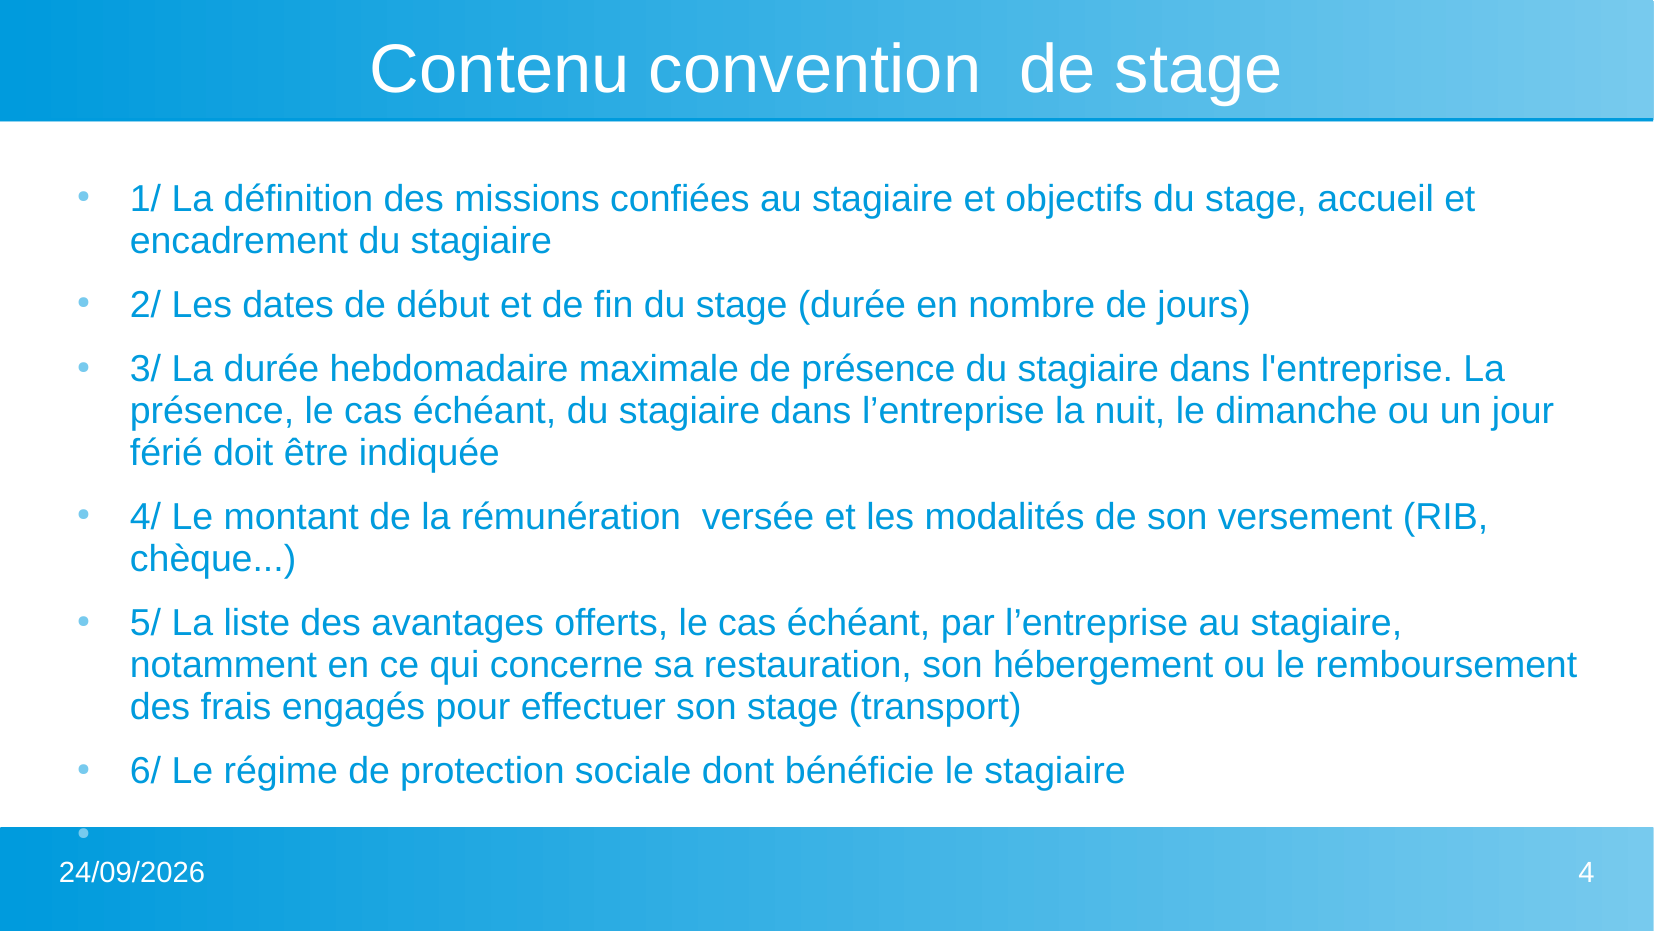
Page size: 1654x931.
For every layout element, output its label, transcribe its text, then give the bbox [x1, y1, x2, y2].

list 1/ La définition des missions confiées au stagiaire et objectifs du stage, accueil et encadrement du stagiaire 2/ Les dates de début et de fin du stage (durée en nombre de jours) 3/ La durée hebdomadaire maximale de présence du stagiaire dans l'entreprise. La présence, le cas échéant, du stagiaire dans l’entreprise la nuit, le dimanche ou un jour férié doit être indiquée 4/ Le montant de la rémunération versée et les modalités de son versement (RIB, chèque...) 5/ La liste des avantages offerts, le cas échéant, par l’entreprise au stagiaire, notamment en ce qui concerne sa restauration, son hébergement ou le remboursement des frais engagés pour effectuer son stage (transport) 6/ Le régime de protection sociale dont bénéficie le stagiaire [59, 177, 1595, 768]
title Contenu convention de stage [59, 29, 1595, 108]
